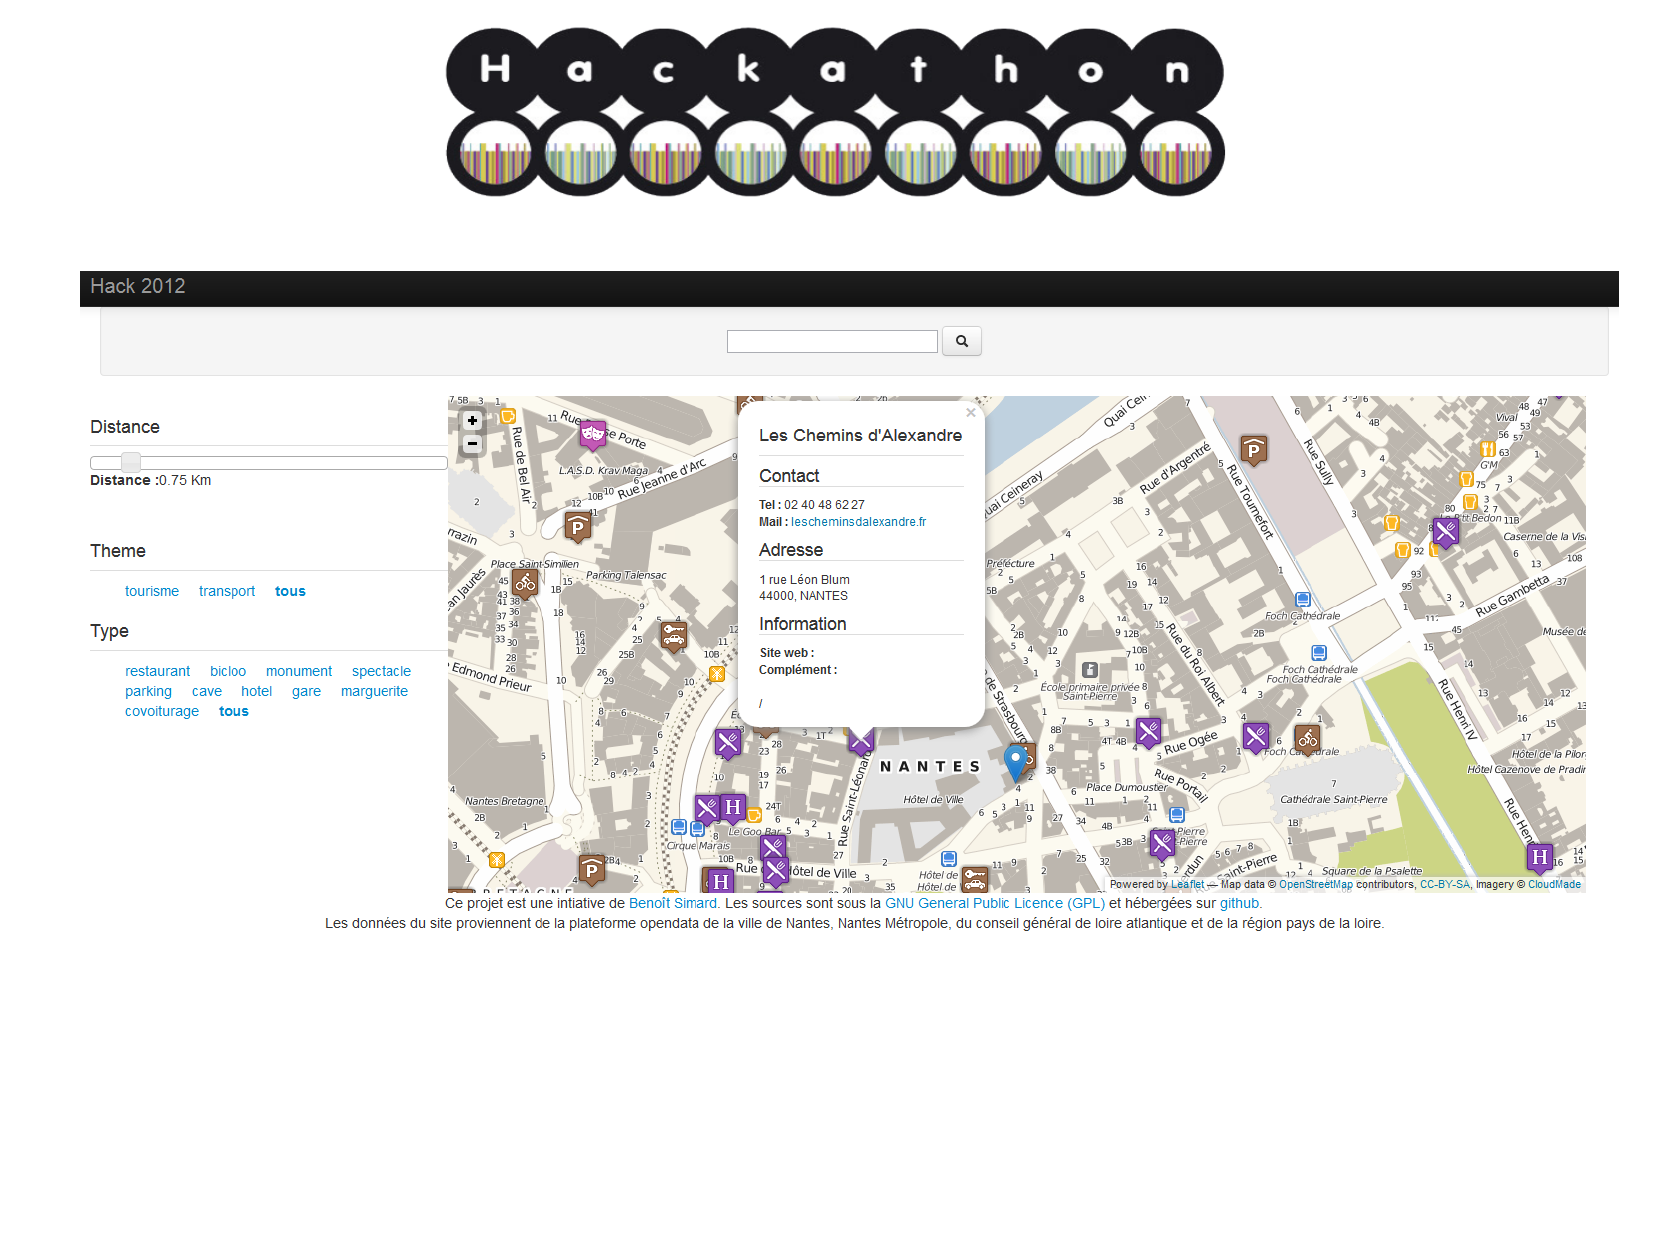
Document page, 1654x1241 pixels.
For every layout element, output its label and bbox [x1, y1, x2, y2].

picture [80, 271, 1619, 943]
picture [442, 23, 1229, 201]
